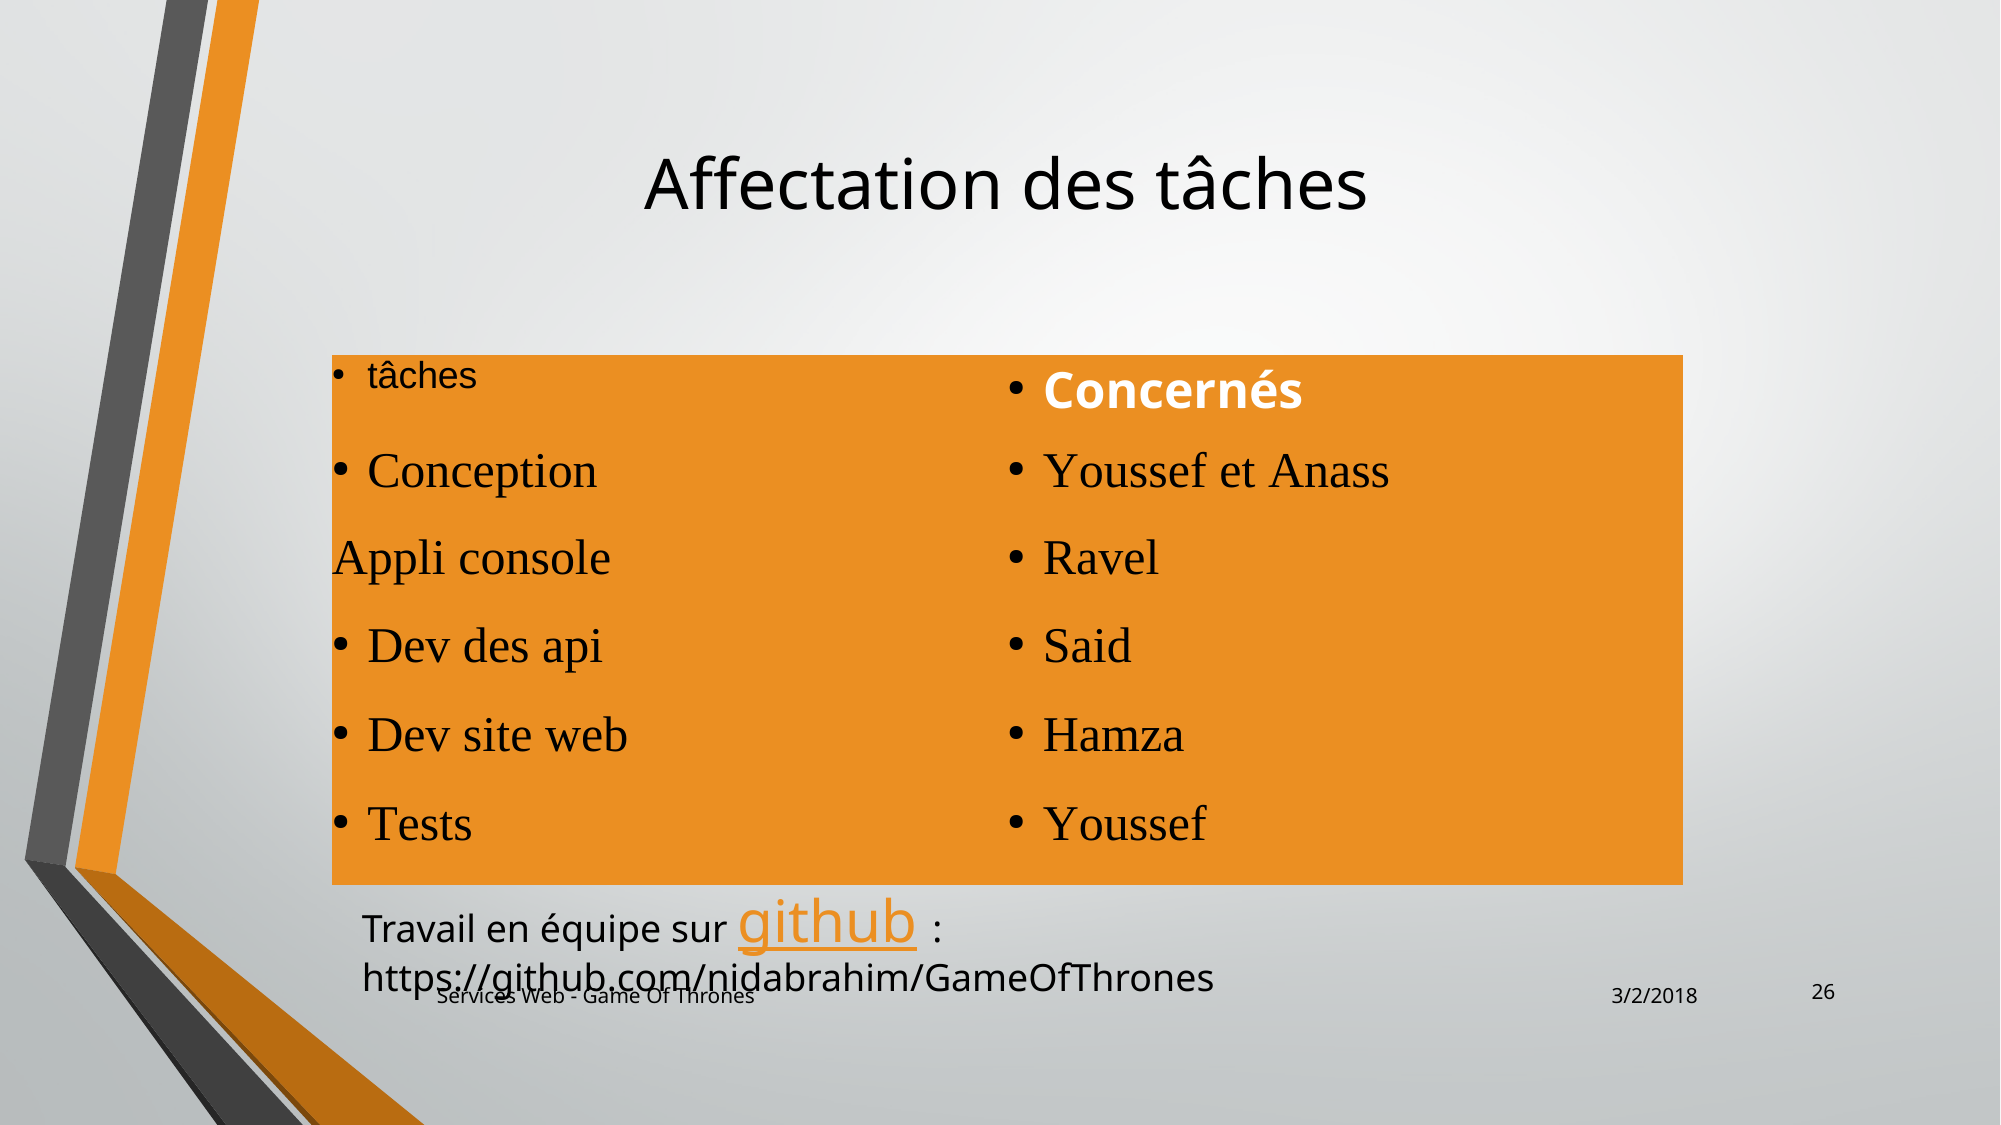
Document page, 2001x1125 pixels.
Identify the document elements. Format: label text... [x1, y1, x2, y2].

table_cell Dev des api [332, 618, 1007, 707]
title Affectation des tâches [598, 101, 1417, 261]
table_header tâches [332, 355, 1007, 443]
table_cell Ravel [1007, 530, 1683, 618]
text_box 3/2/2018 [1596, 965, 1785, 1025]
table_header Concernés [1007, 355, 1683, 443]
text_box Services Web - Game Of Thrones [421, 965, 1585, 1025]
table_cell Hamza [1007, 707, 1683, 796]
table_cell Said [1007, 618, 1683, 707]
table_cell Youssef et Anass [1007, 443, 1683, 530]
text_box ‹#› [1796, 962, 1887, 1023]
table_cell Appli console [332, 530, 1007, 618]
text_box Travail en équipe sur github : https://github.com/nidabrahim/GameOfThrones [346, 876, 1660, 963]
table_cell Tests [332, 796, 1007, 885]
table_cell Youssef [1007, 796, 1683, 885]
table_cell Dev site web [332, 707, 1007, 796]
table_cell Conception [332, 443, 1007, 530]
